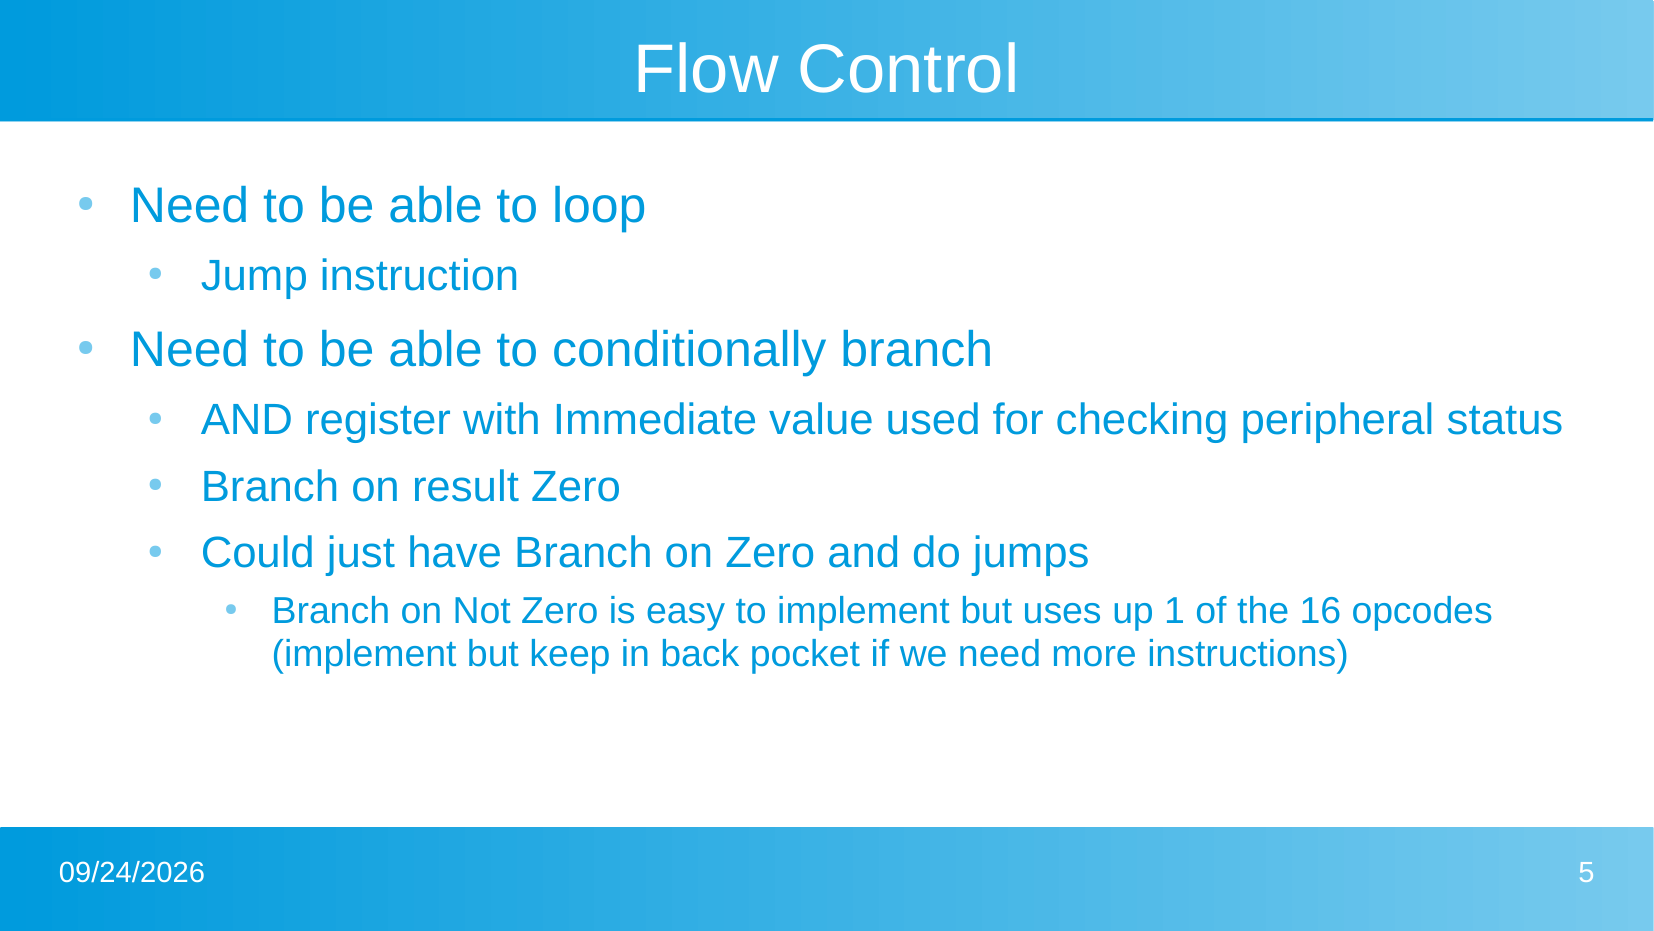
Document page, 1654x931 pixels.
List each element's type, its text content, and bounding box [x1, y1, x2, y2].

title Flow Control [59, 29, 1595, 108]
list Need to be able to loop Jump instruction Need to be able to conditionally branch AND register with Immediate value used for checking peripheral status Branch on result Zero Could just have Branch on Zero and do jumps Branch on Not Zero is easy to implement but uses up 1 of the 16 opcodes (implement but keep in back pocket if we need more instructions) [59, 177, 1595, 768]
